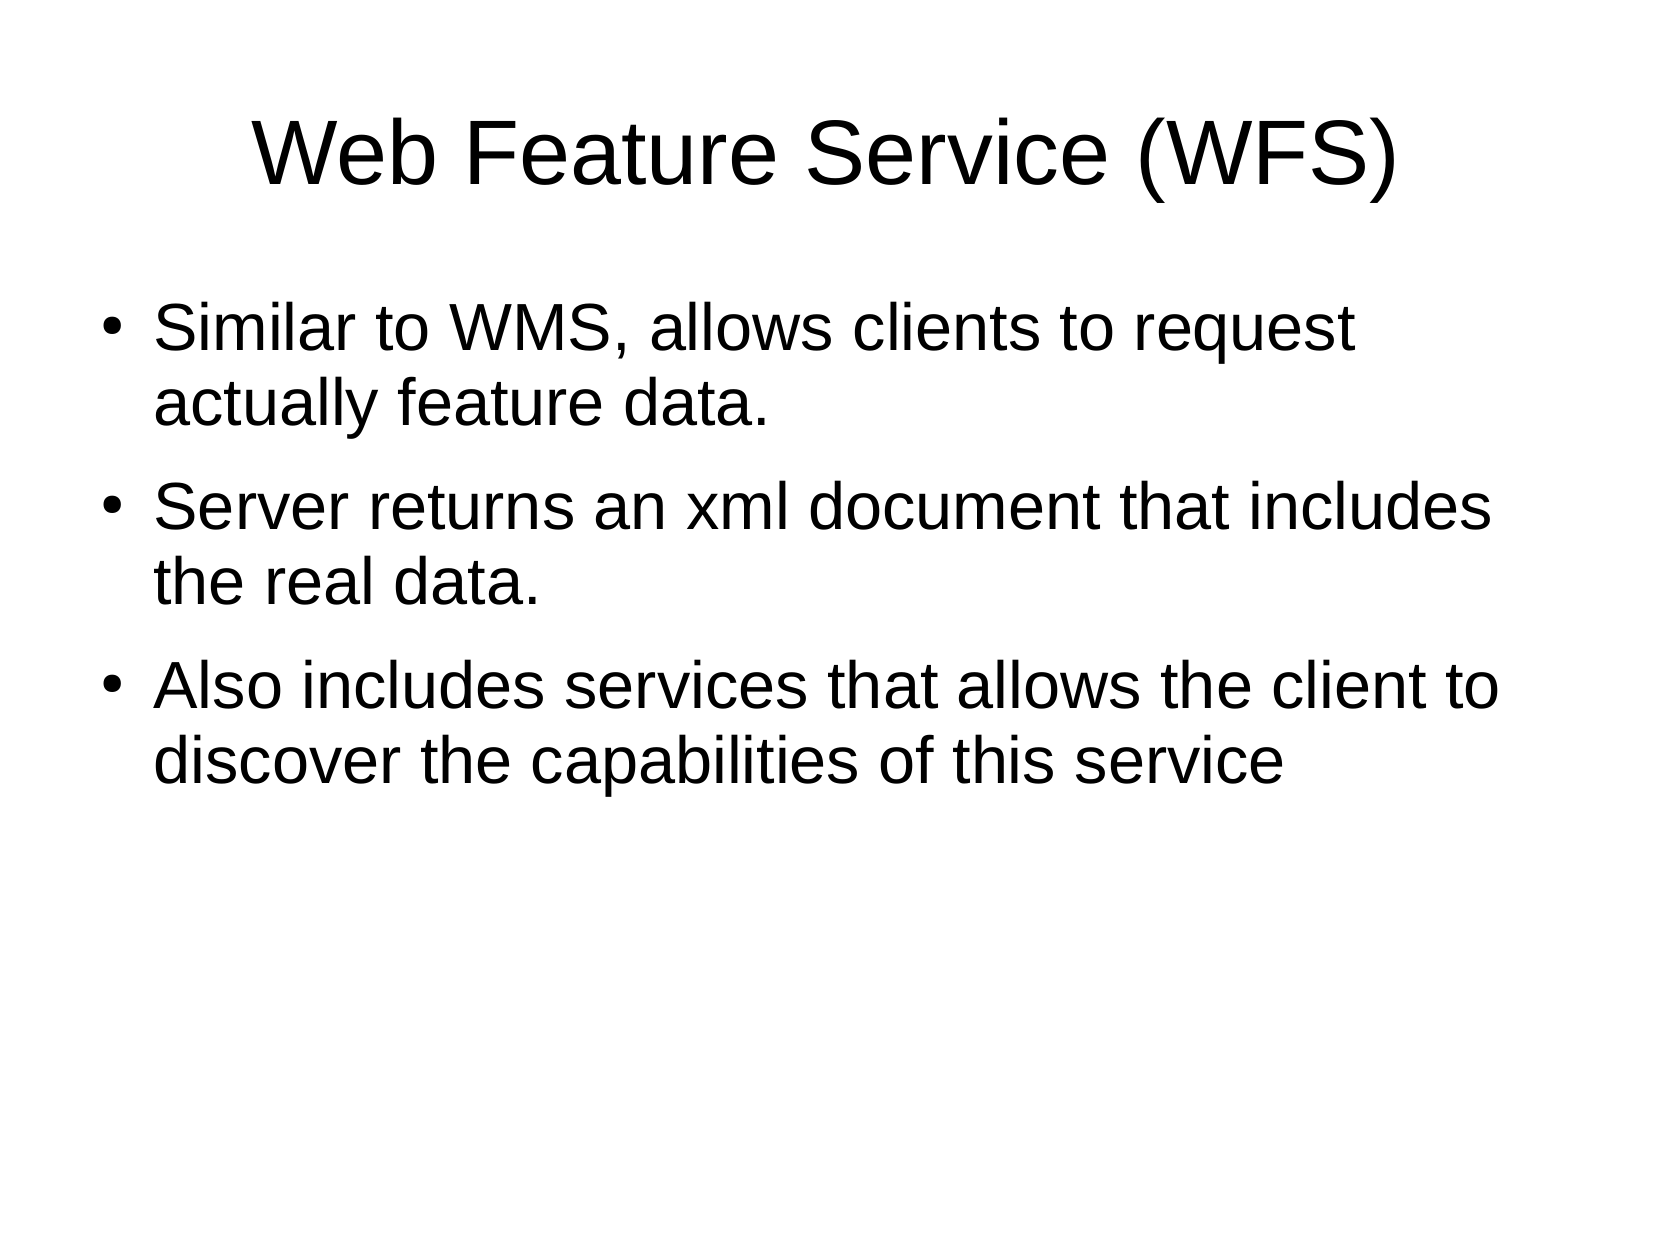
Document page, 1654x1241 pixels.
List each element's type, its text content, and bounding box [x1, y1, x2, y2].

title Web Feature Service (WFS) [82, 49, 1571, 257]
list Similar to WMS, allows clients to request actually feature data. Server returns an xml document that includes the real data. Also includes services that allows the client to discover the capabilities of this service [82, 290, 1538, 1010]
